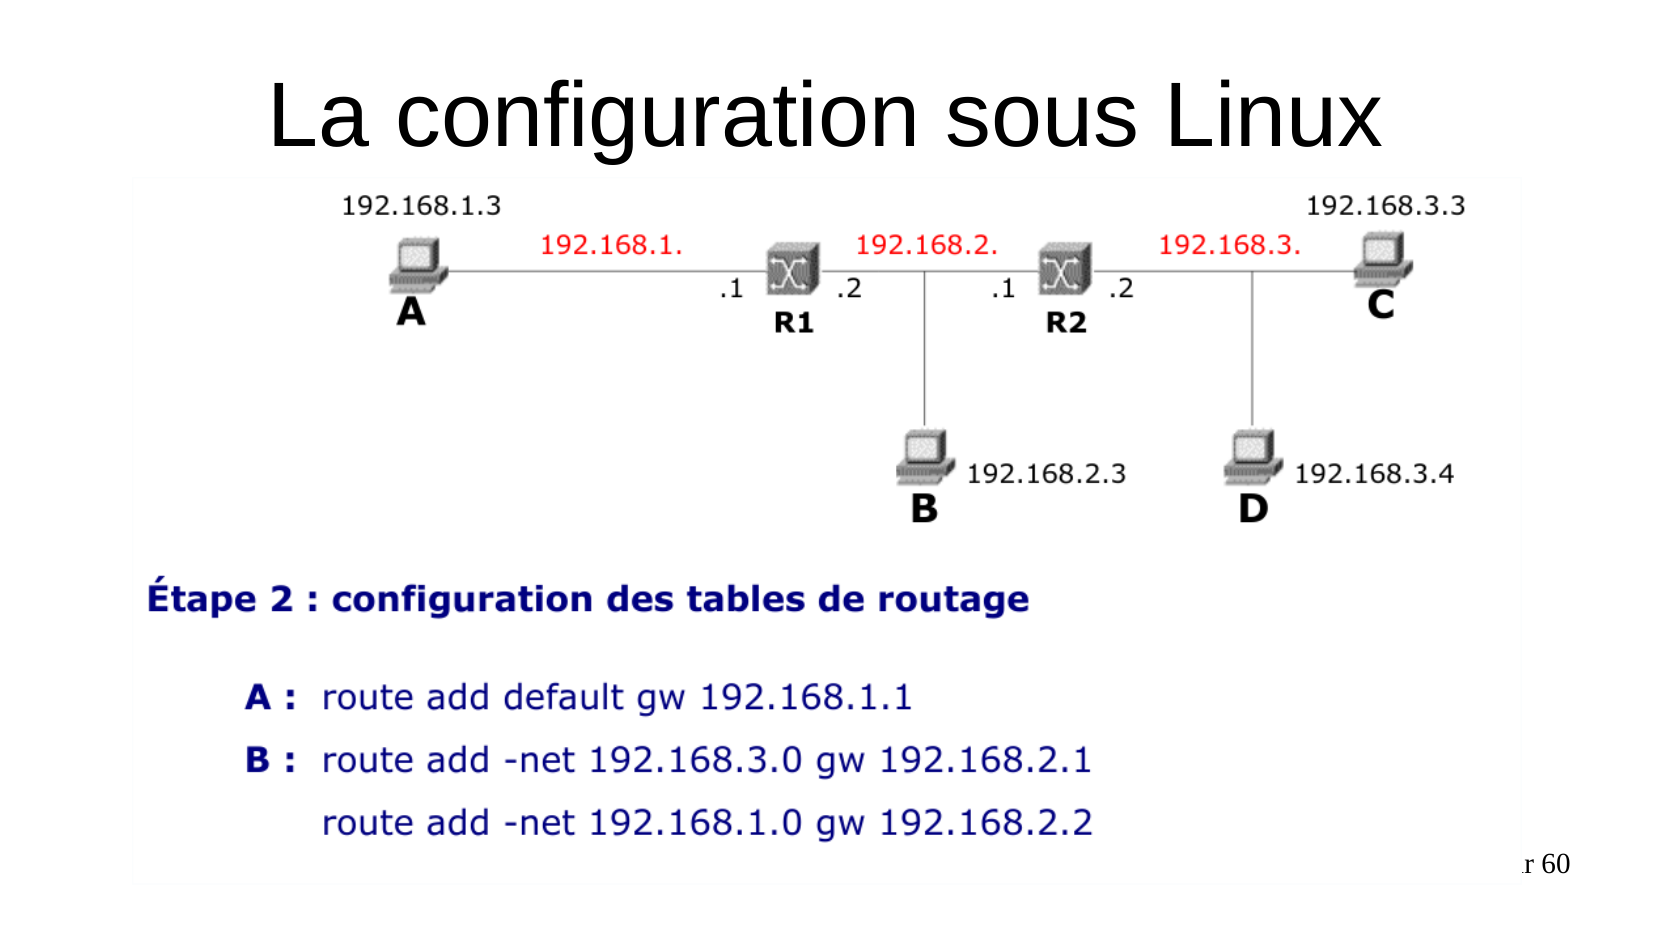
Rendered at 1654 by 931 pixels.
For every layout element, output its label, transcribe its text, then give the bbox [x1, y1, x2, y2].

title La configuration sous Linux [82, 37, 1571, 193]
picture [132, 177, 1522, 886]
